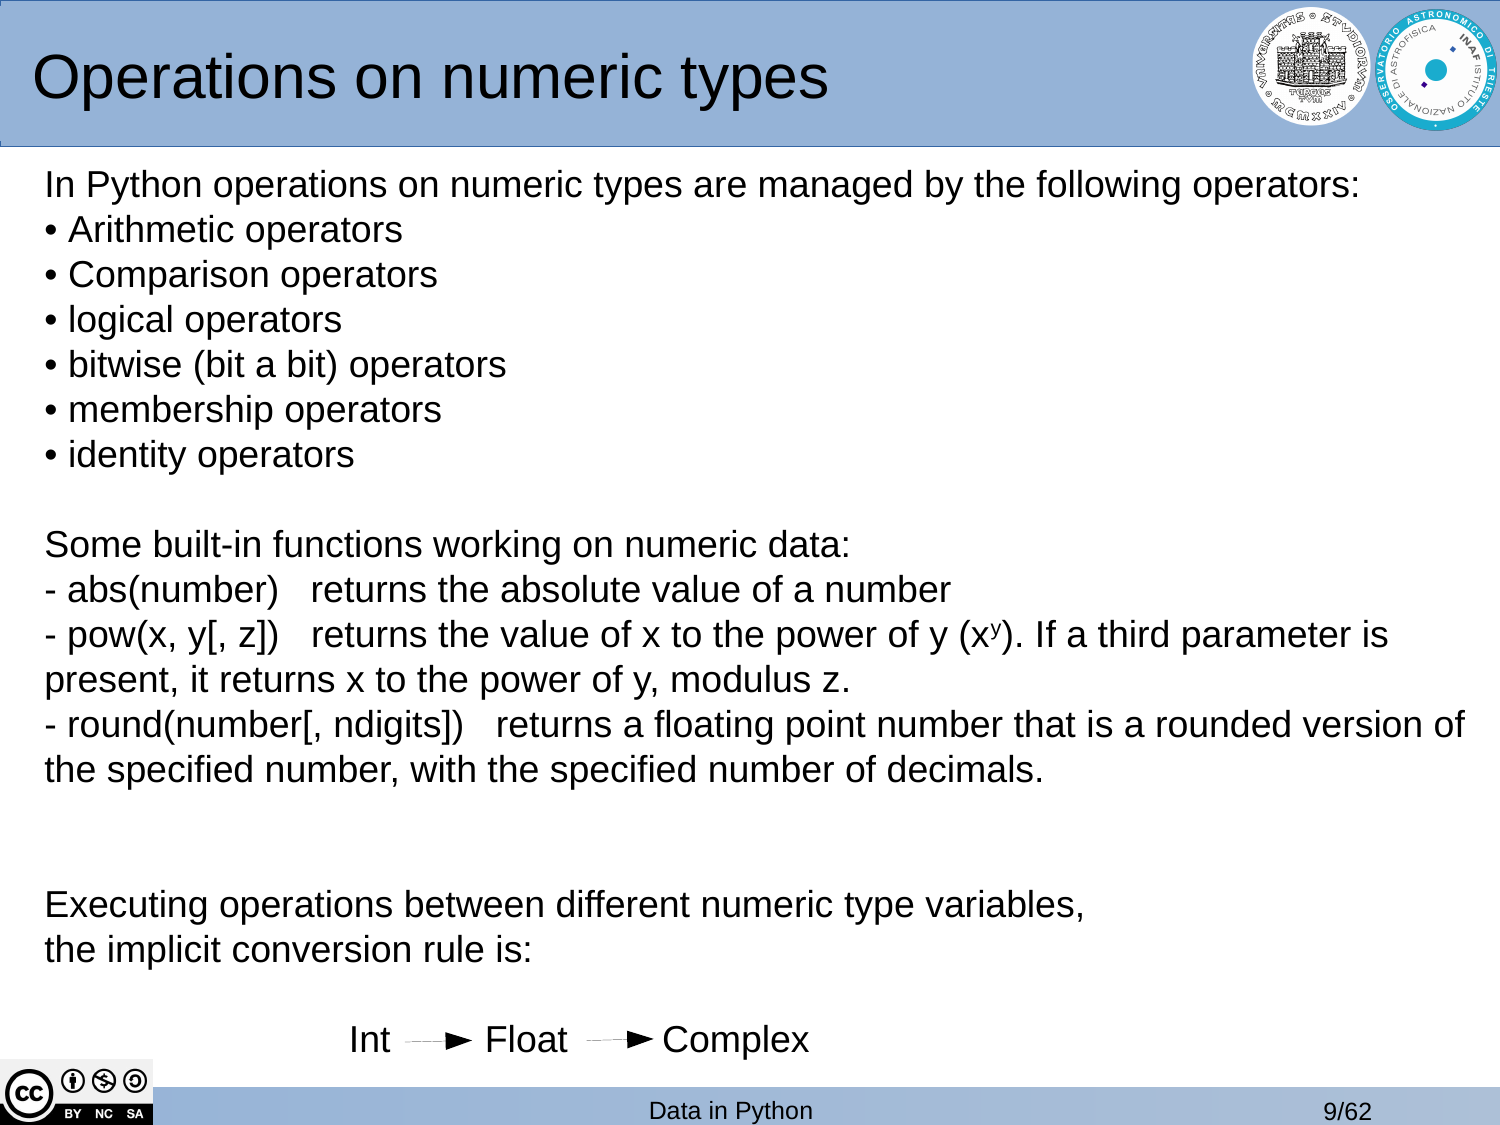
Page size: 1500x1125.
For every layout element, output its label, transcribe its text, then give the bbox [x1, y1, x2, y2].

list In Python operations on numeric types are managed by the following operators: • Arithmetic operators • Comparison operators • logical operators • bitwise (bit a bit) operators • membership operators • identity operators Some built-in functions working on numeric data: - abs(number) returns the absolute value of a number - pow(x, y[, z]) returns the value of x to the power of y (xy). If a third parameter is present, it returns x to the power of y, modulus z. - round(number[, ndigits]) returns a floating point number that is a rounded version of the specified number, with the specified number of decimals. Executing operations between different numeric type variables, the implicit conversion rule is: Int Float Complex [29, 152, 1500, 1065]
text_box Operations on numeric types [0, 5, 1253, 141]
picture [0, 1059, 153, 1125]
picture [1253, 0, 1500, 152]
